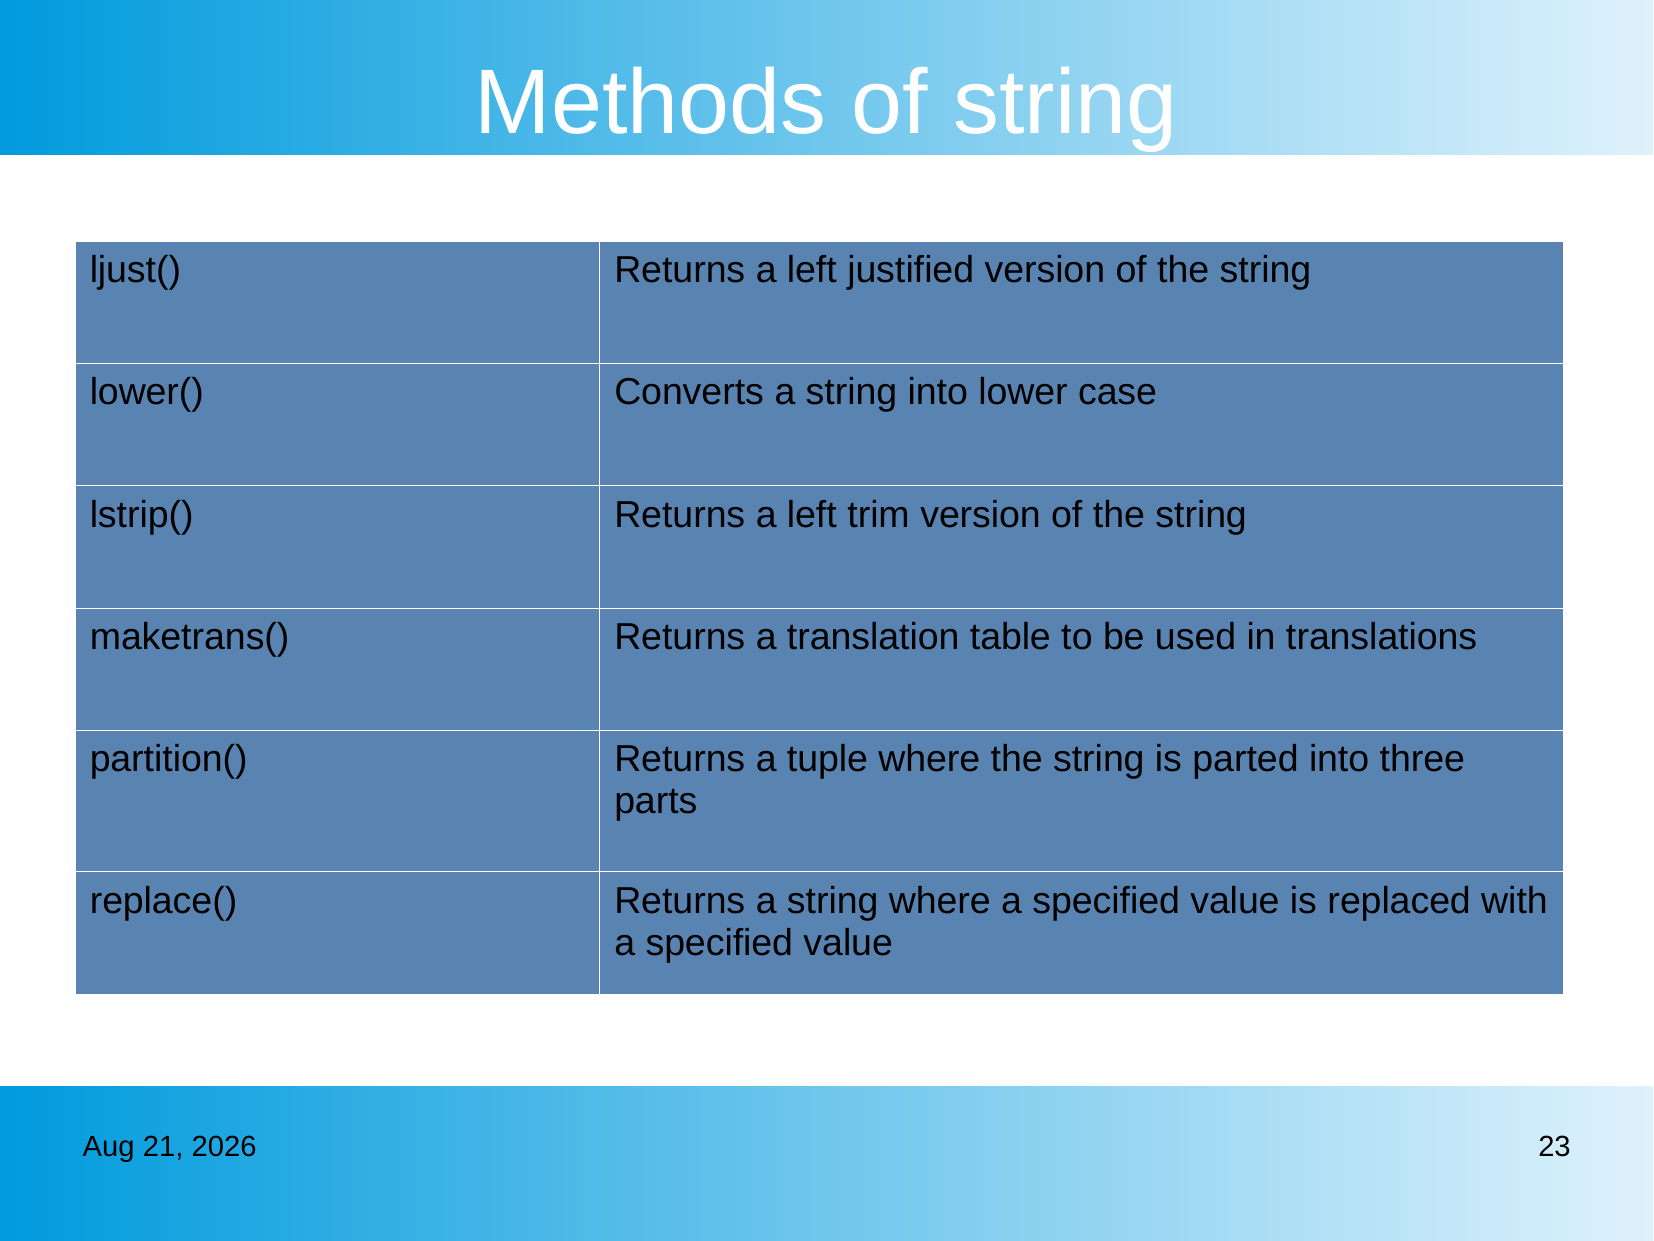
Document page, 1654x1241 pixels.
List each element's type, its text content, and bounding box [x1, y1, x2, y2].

table_cell Returns a translation table to be used in translations [600, 609, 1563, 730]
table_cell lstrip() [76, 486, 599, 608]
table_cell Returns a string where a specified value is replaced with a specified value [600, 872, 1563, 994]
table_cell Returns a left trim version of the string [600, 486, 1563, 608]
table_header ljust() [76, 242, 599, 363]
table_cell maketrans() [76, 609, 599, 730]
table_header Returns a left justified version of the string [600, 242, 1563, 363]
table_cell lower() [76, 364, 599, 485]
table_cell Returns a tuple where the string is parted into three parts [600, 731, 1563, 871]
title Methods of string [82, 49, 1571, 155]
table_cell partition() [76, 731, 599, 871]
table_cell Converts a string into lower case [600, 364, 1563, 485]
table_cell replace() [76, 872, 599, 994]
